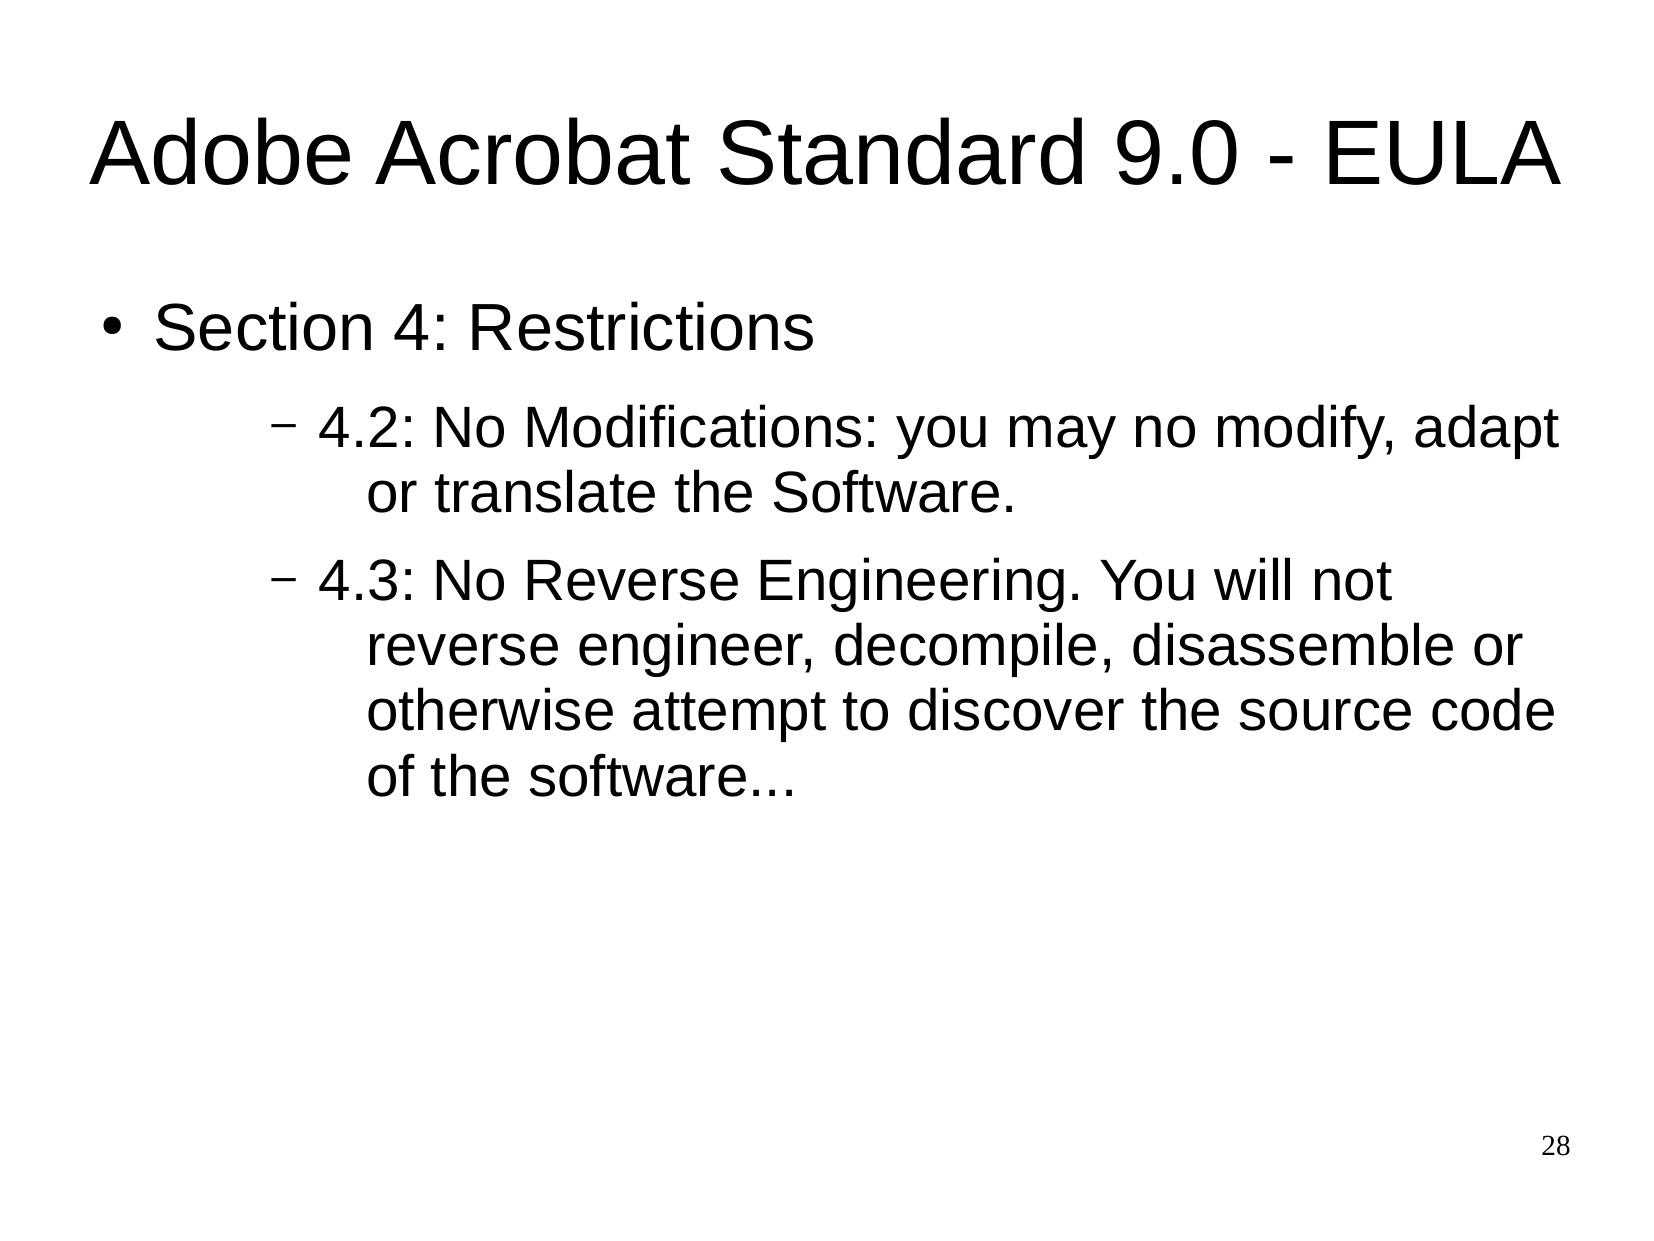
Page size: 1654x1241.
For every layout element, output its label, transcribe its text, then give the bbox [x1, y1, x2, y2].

list Section 4: Restrictions 4.2: No Modifications: you may no modify, adapt or translate the Software. 4.3: No Reverse Engineering. You will not reverse engineer, decompile, disassemble or otherwise attempt to discover the source code of the software... [82, 290, 1571, 1094]
title Adobe Acrobat Standard 9.0 - EULA [82, 49, 1571, 257]
